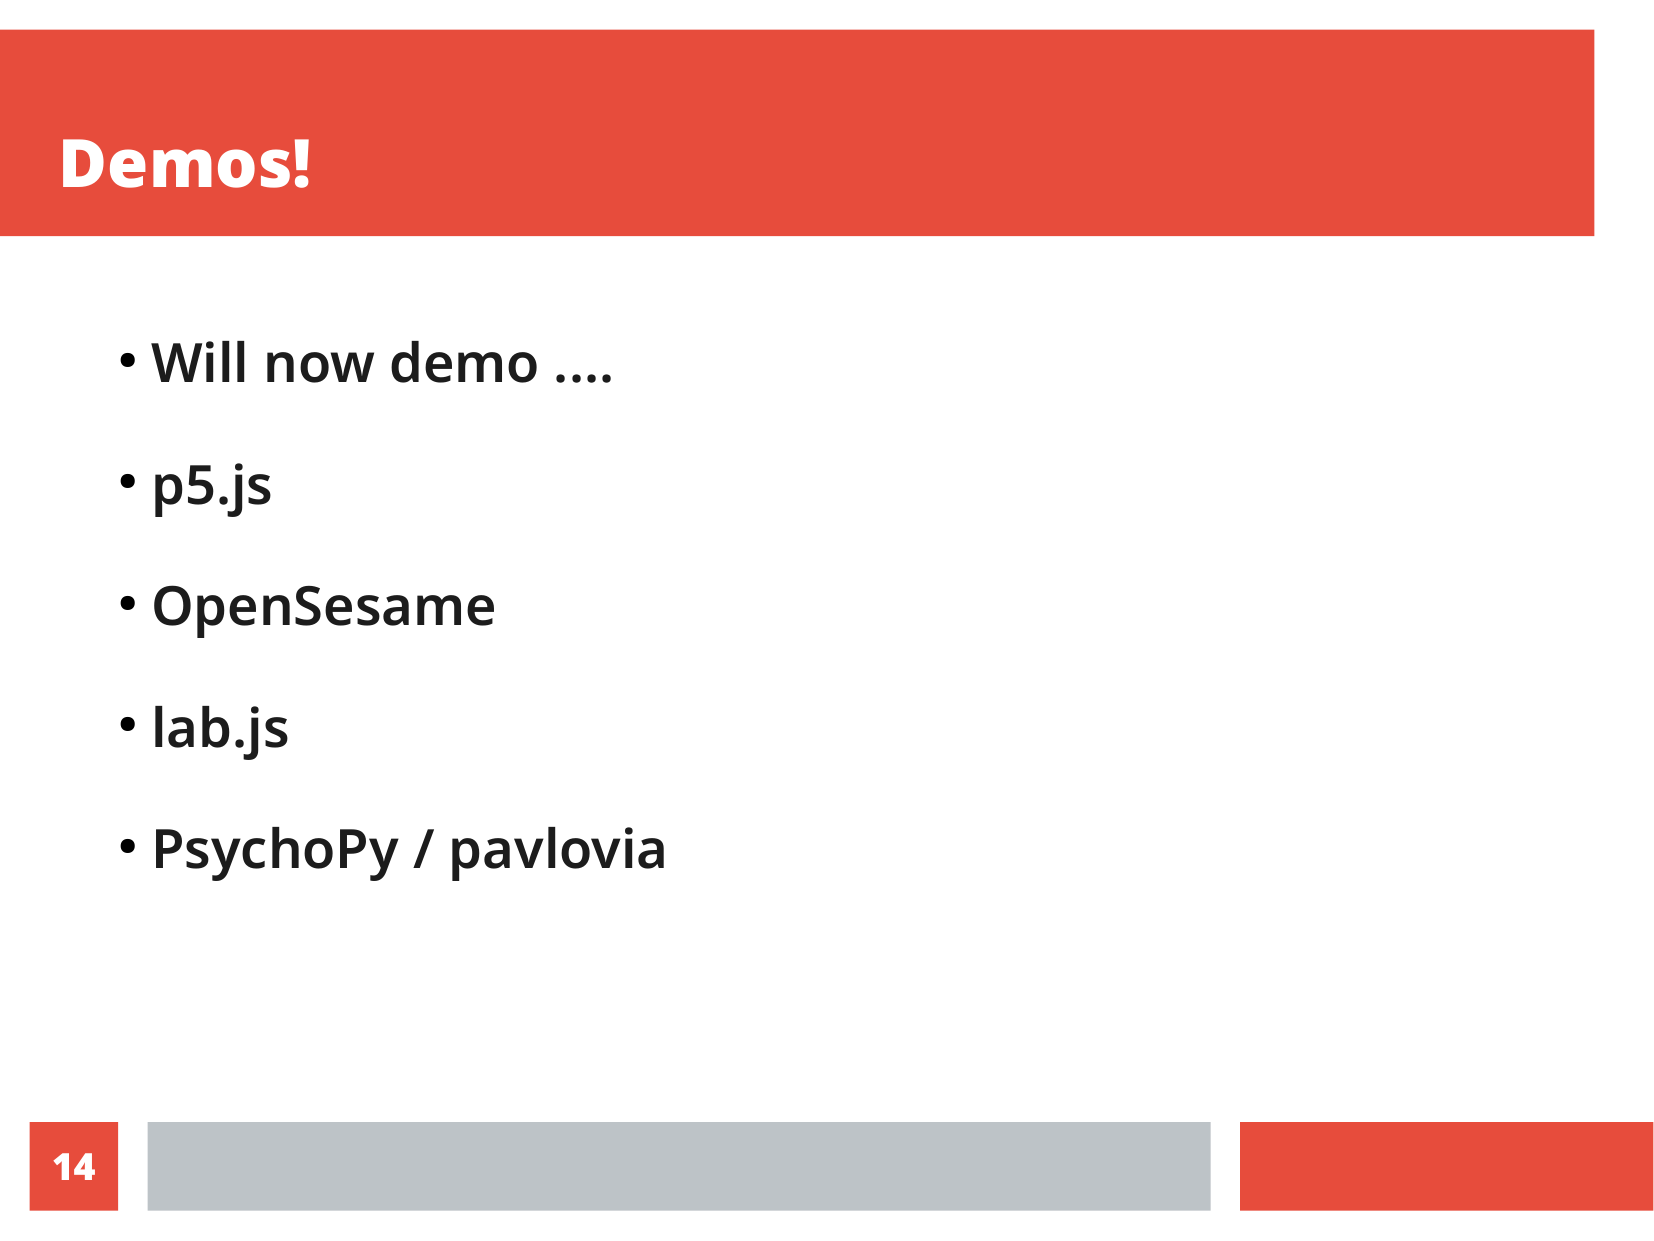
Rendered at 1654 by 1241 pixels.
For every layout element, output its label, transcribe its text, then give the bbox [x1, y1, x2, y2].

title Demos! [59, 59, 1595, 207]
list Will now demo .... p5.js OpenSesame lab.js PsychoPy / pavlovia [59, 324, 1565, 1093]
